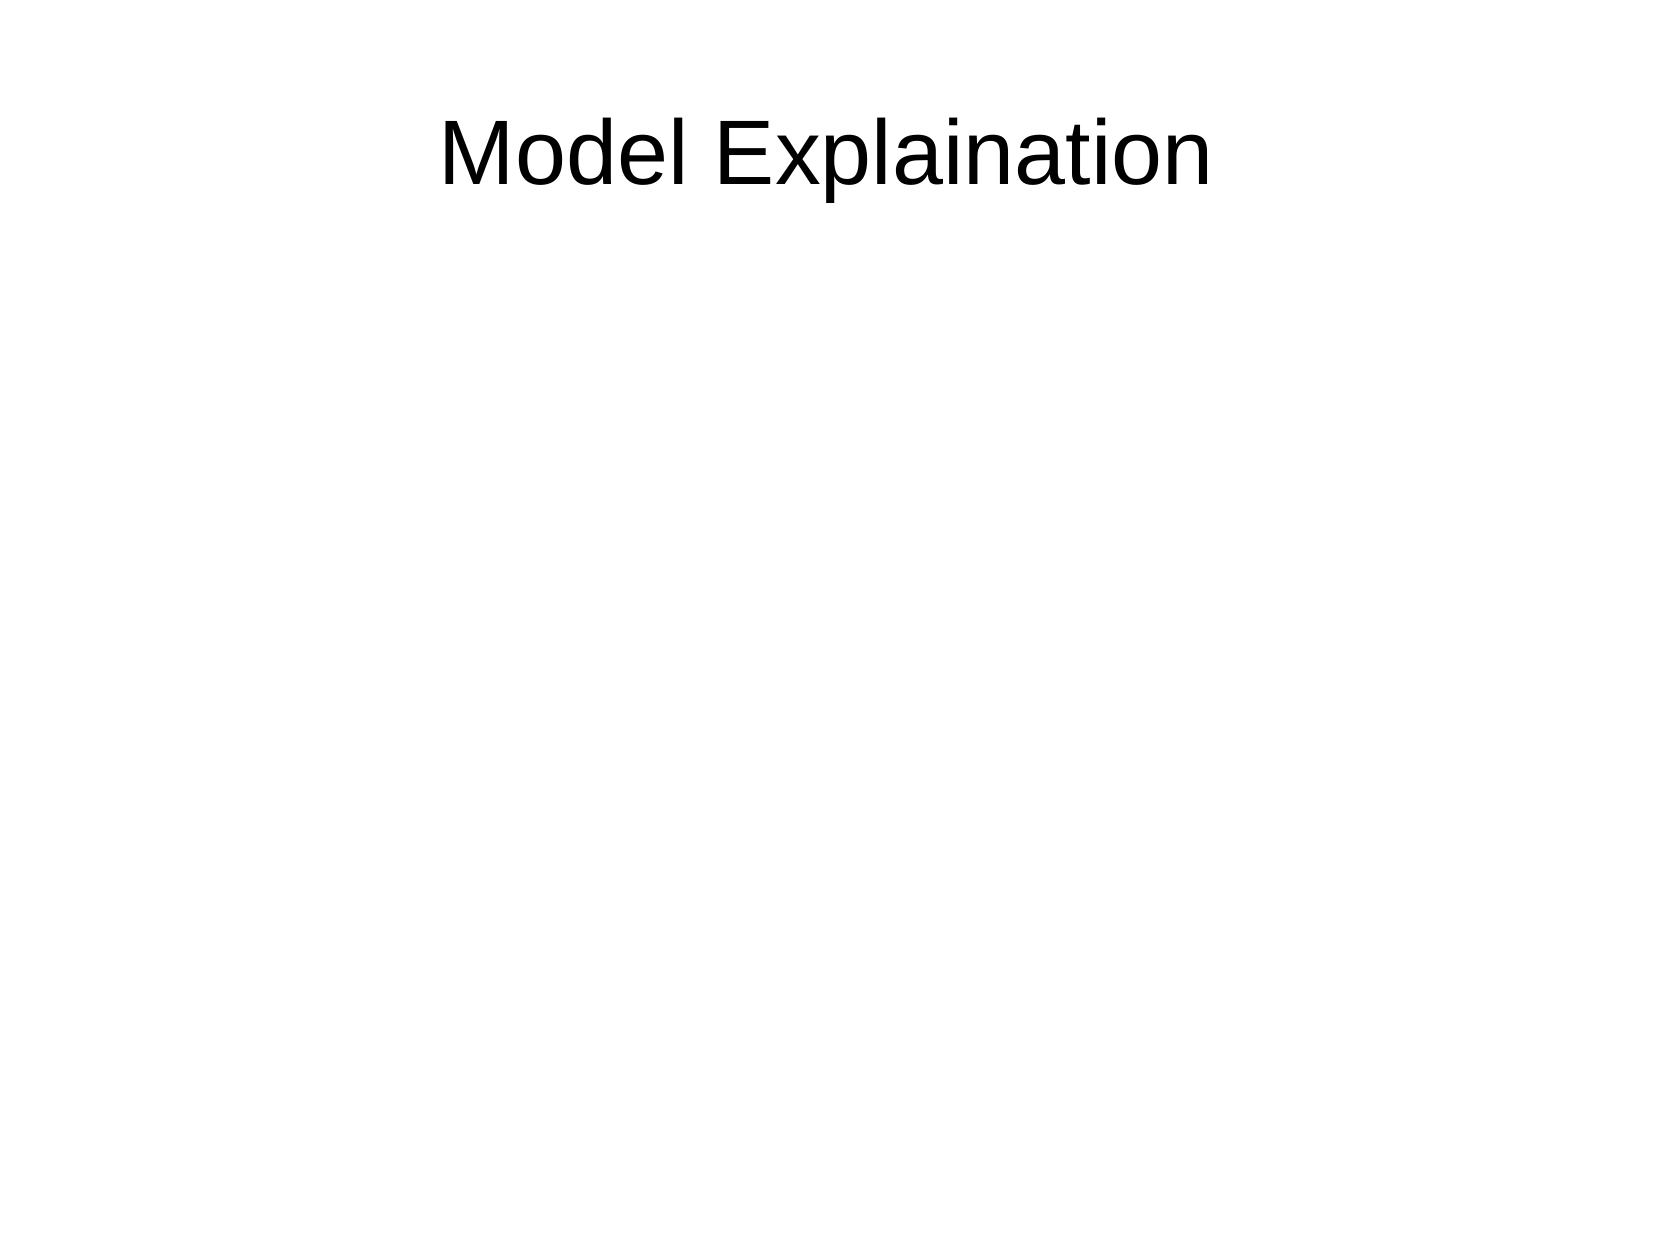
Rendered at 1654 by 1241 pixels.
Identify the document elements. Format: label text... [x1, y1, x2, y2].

title Model Explaination [82, 49, 1571, 257]
